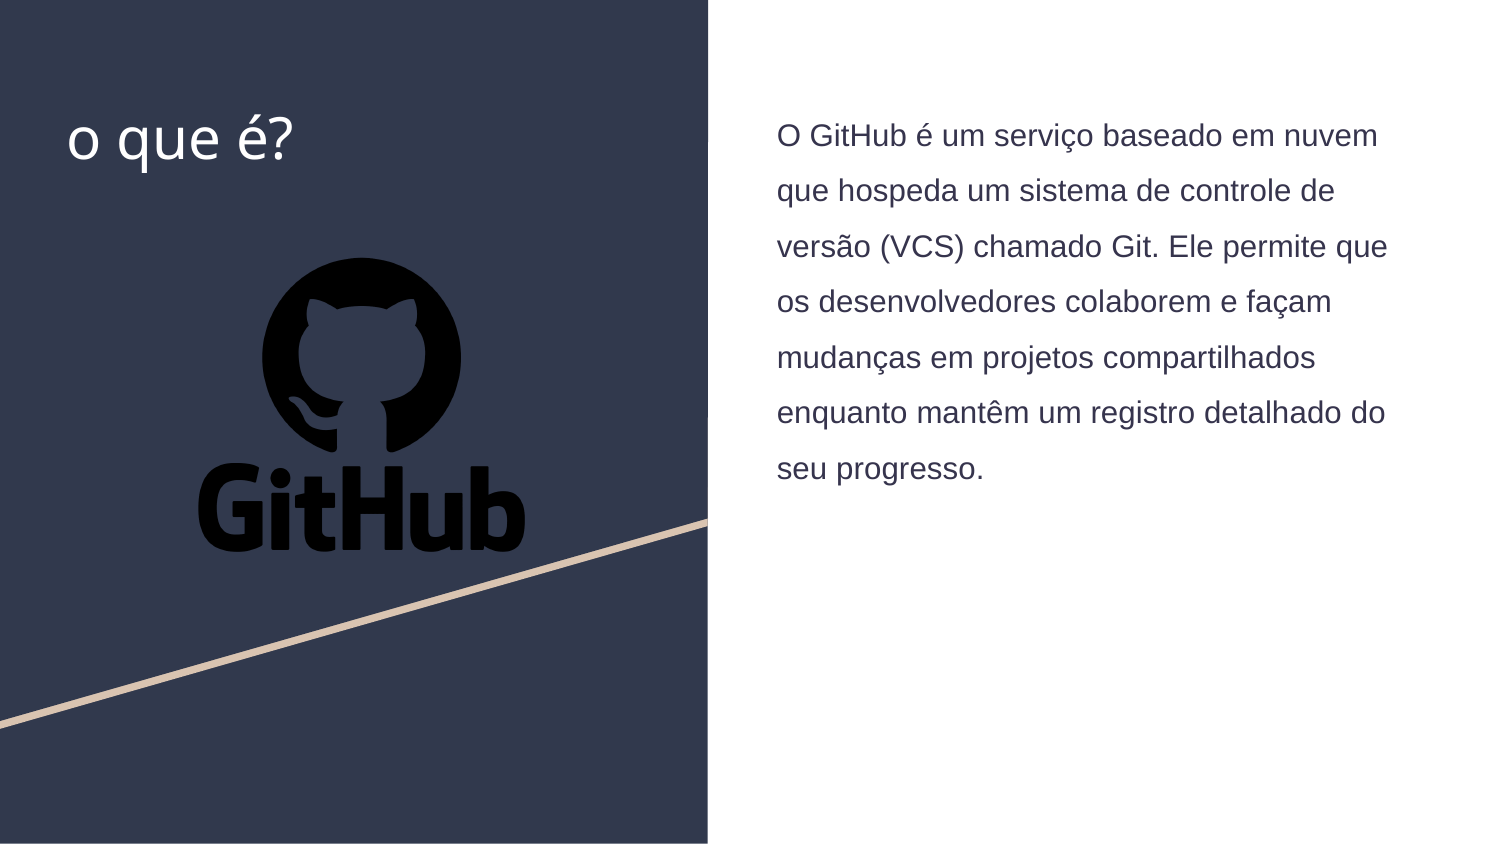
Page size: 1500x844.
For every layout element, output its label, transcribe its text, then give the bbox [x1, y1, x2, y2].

title o que é? [51, 82, 660, 494]
picture [93, 253, 630, 556]
list O GitHub é um serviço baseado em nuvem que hospeda um sistema de controle de versão (VCS) chamado Git. Ele permite que os desenvolvedores colaborem e façam mudanças em projetos compartilhados enquanto mantêm um registro detalhado do seu progresso. [761, 82, 1446, 755]
